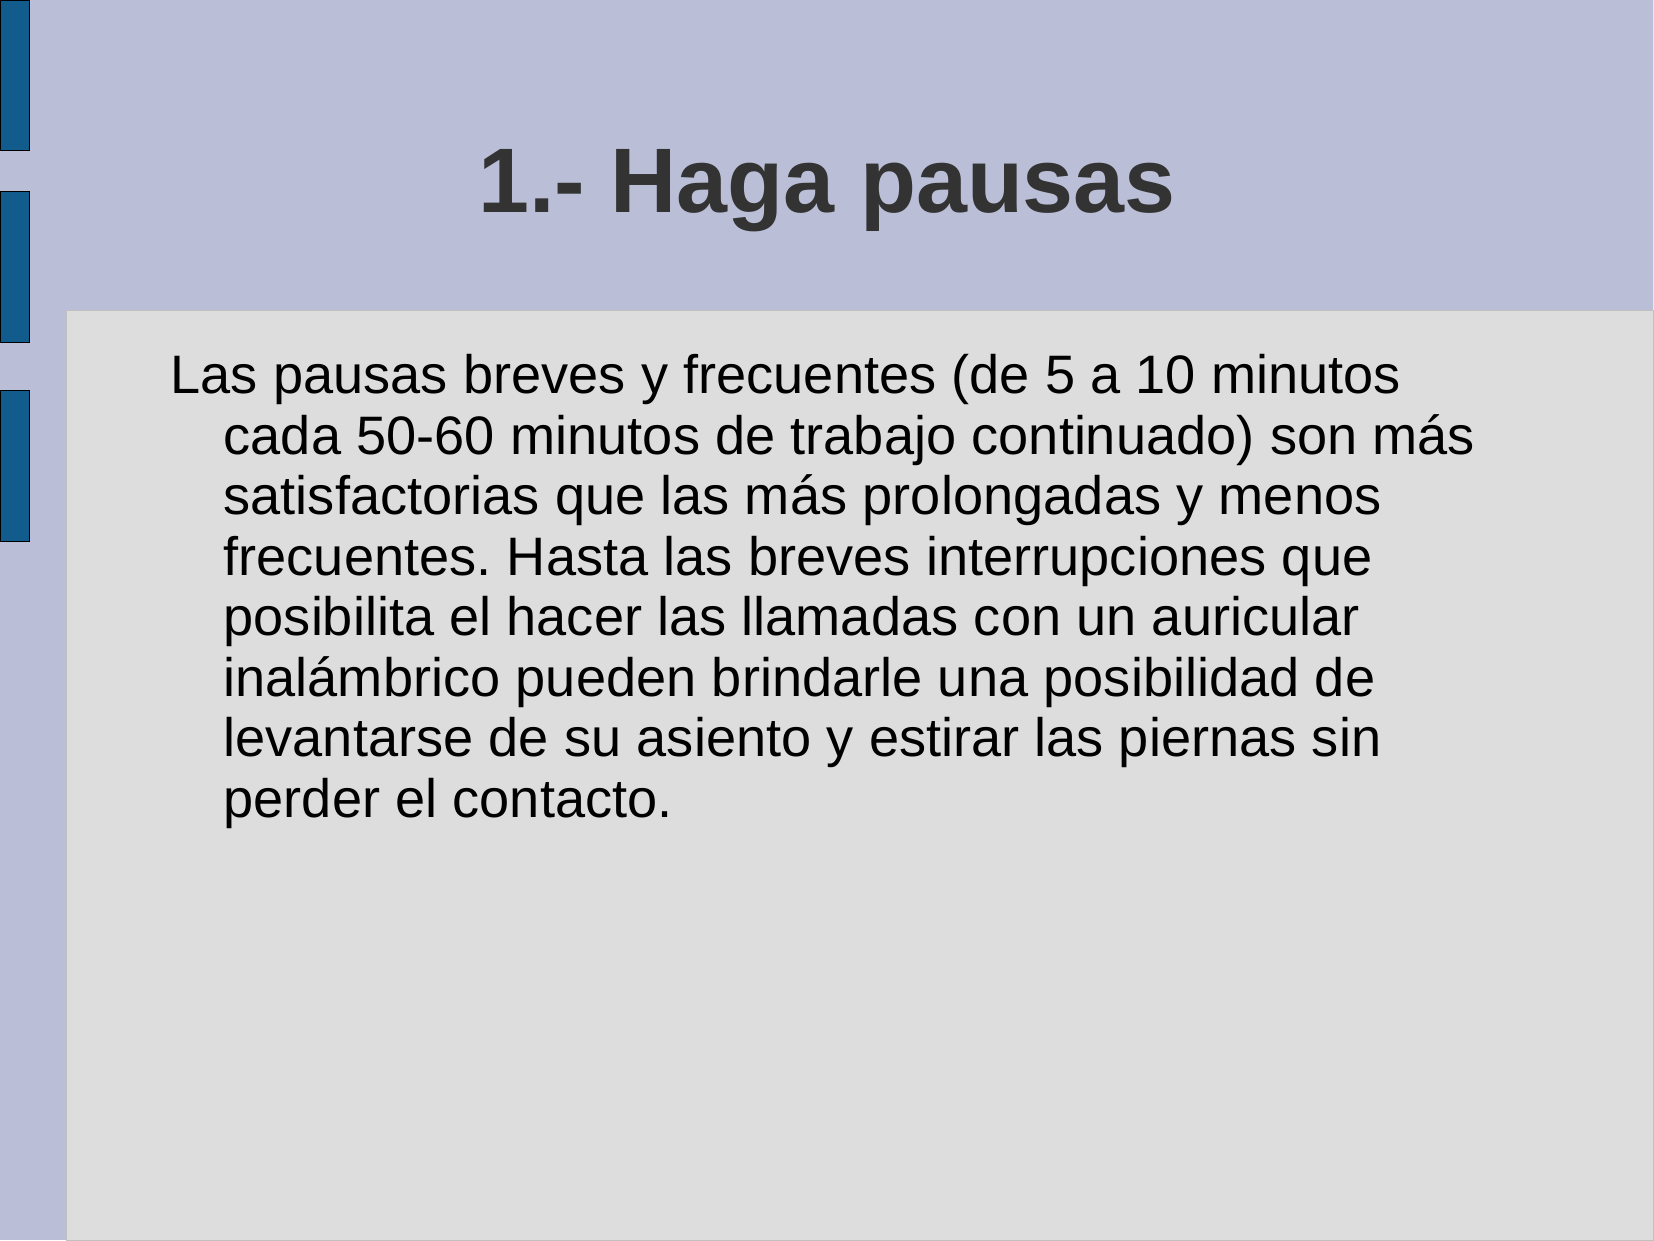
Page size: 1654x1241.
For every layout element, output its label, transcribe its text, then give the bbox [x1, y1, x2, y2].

list Las pausas breves y frecuentes (de 5 a 10 minutos cada 50-60 minutos de trabajo continuado) son más satisfactorias que las más prolongadas y menos frecuentes. Hasta las breves interrupciones que posibilita el hacer las llamadas con un auricular inalámbrico pueden brindarle una posibilidad de levantarse de su asiento y estirar las piernas sin perder el contacto. [152, 344, 1534, 1127]
title 1.- Haga pausas [121, 91, 1534, 299]
